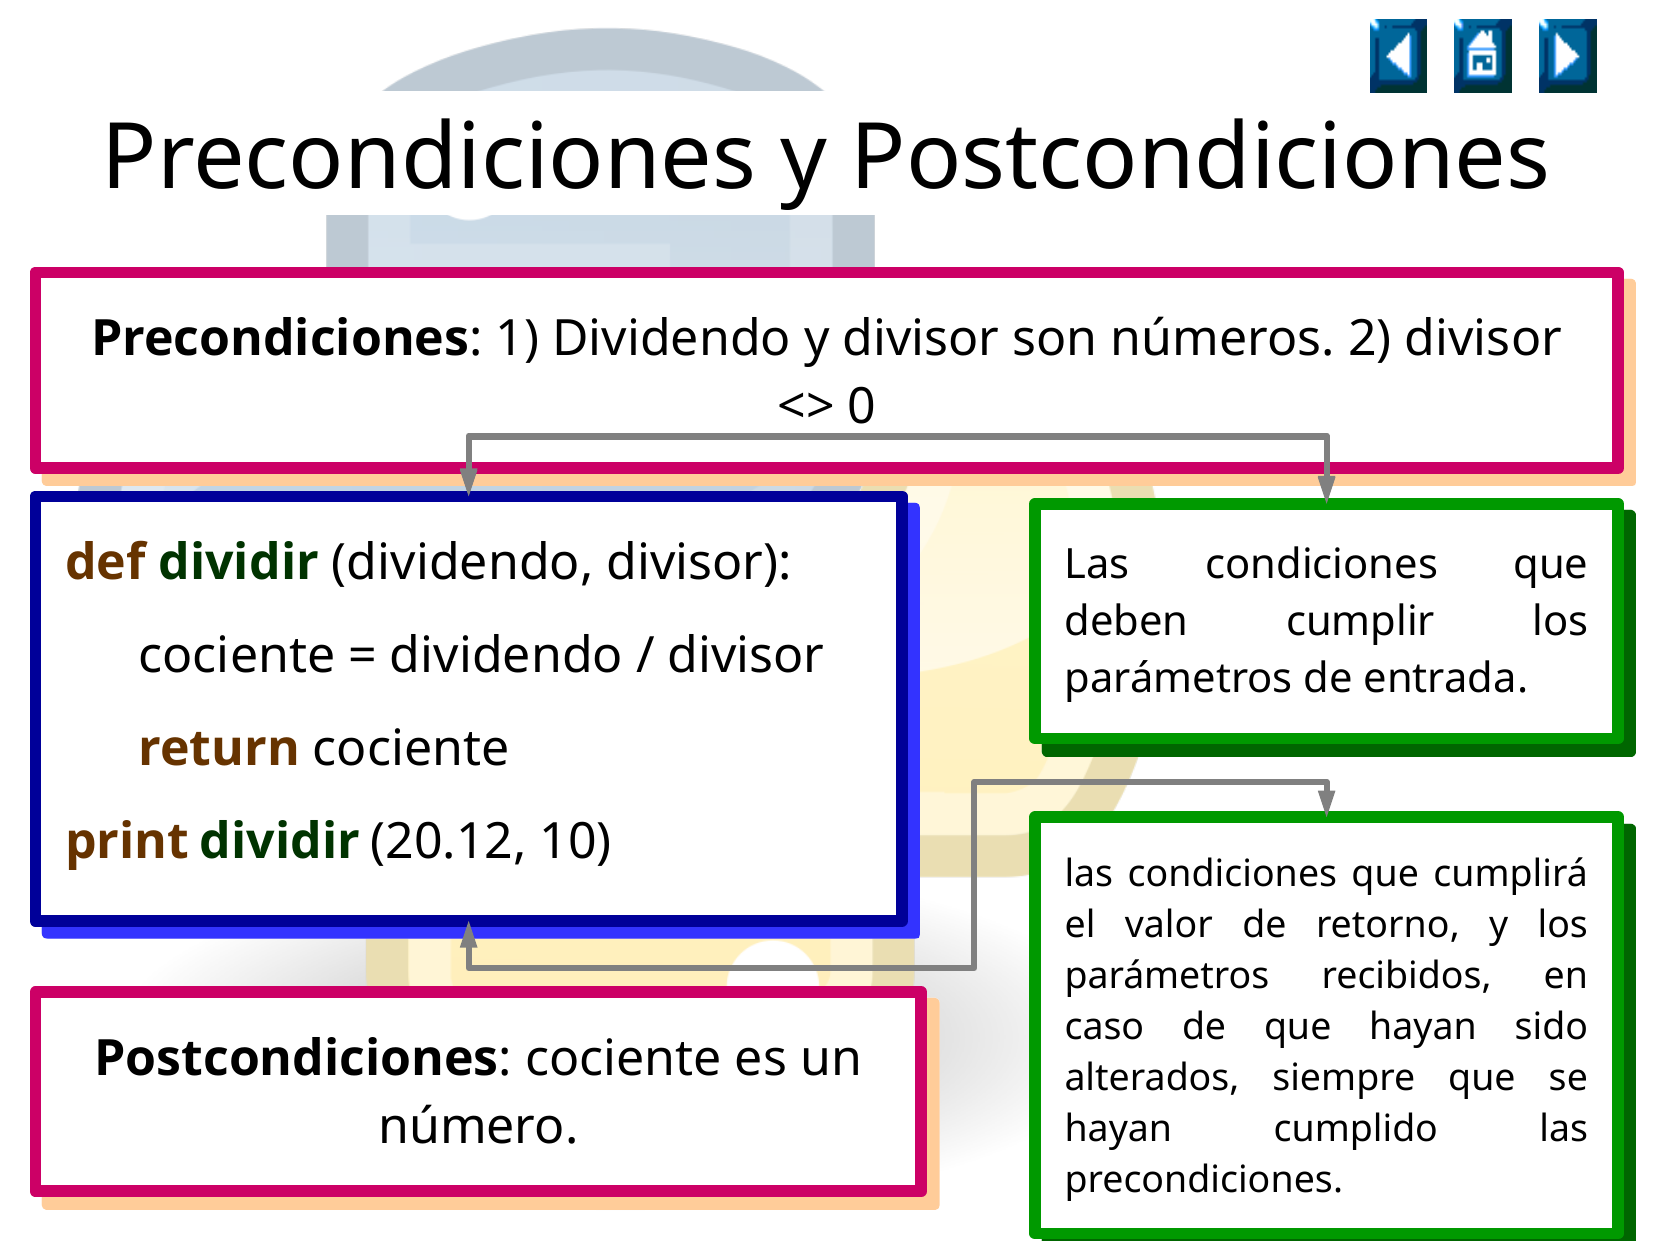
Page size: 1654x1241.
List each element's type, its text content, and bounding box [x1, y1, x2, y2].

picture [1539, 19, 1597, 93]
text_box Las condiciones que deben cumplir los parámetros de entrada. [1035, 503, 1619, 739]
text_box Precondiciones: 1) Dividendo y divisor son números. 2) divisor <> 0 [35, 272, 1619, 402]
picture [1370, 19, 1427, 93]
picture [1539, 19, 1548, 31]
picture [1454, 19, 1512, 93]
text_box def dividir (dividendo, divisor): cociente = dividendo / divisor return cociente print dividir (20.12, 10) [35, 496, 902, 921]
picture [1454, 19, 1463, 31]
picture [1370, 19, 1379, 31]
text_box las condiciones que cumplirá el valor de retorno, y los parámetros recibidos, en caso de que hayan sido alterados, siempre que se hayan cumplido las precondiciones. [1035, 817, 1619, 1192]
text_box Postcondiciones: cociente es un número. [35, 992, 922, 1192]
title Precondiciones y Postcondiciones [82, 49, 1571, 257]
picture [1554, 33, 1579, 77]
